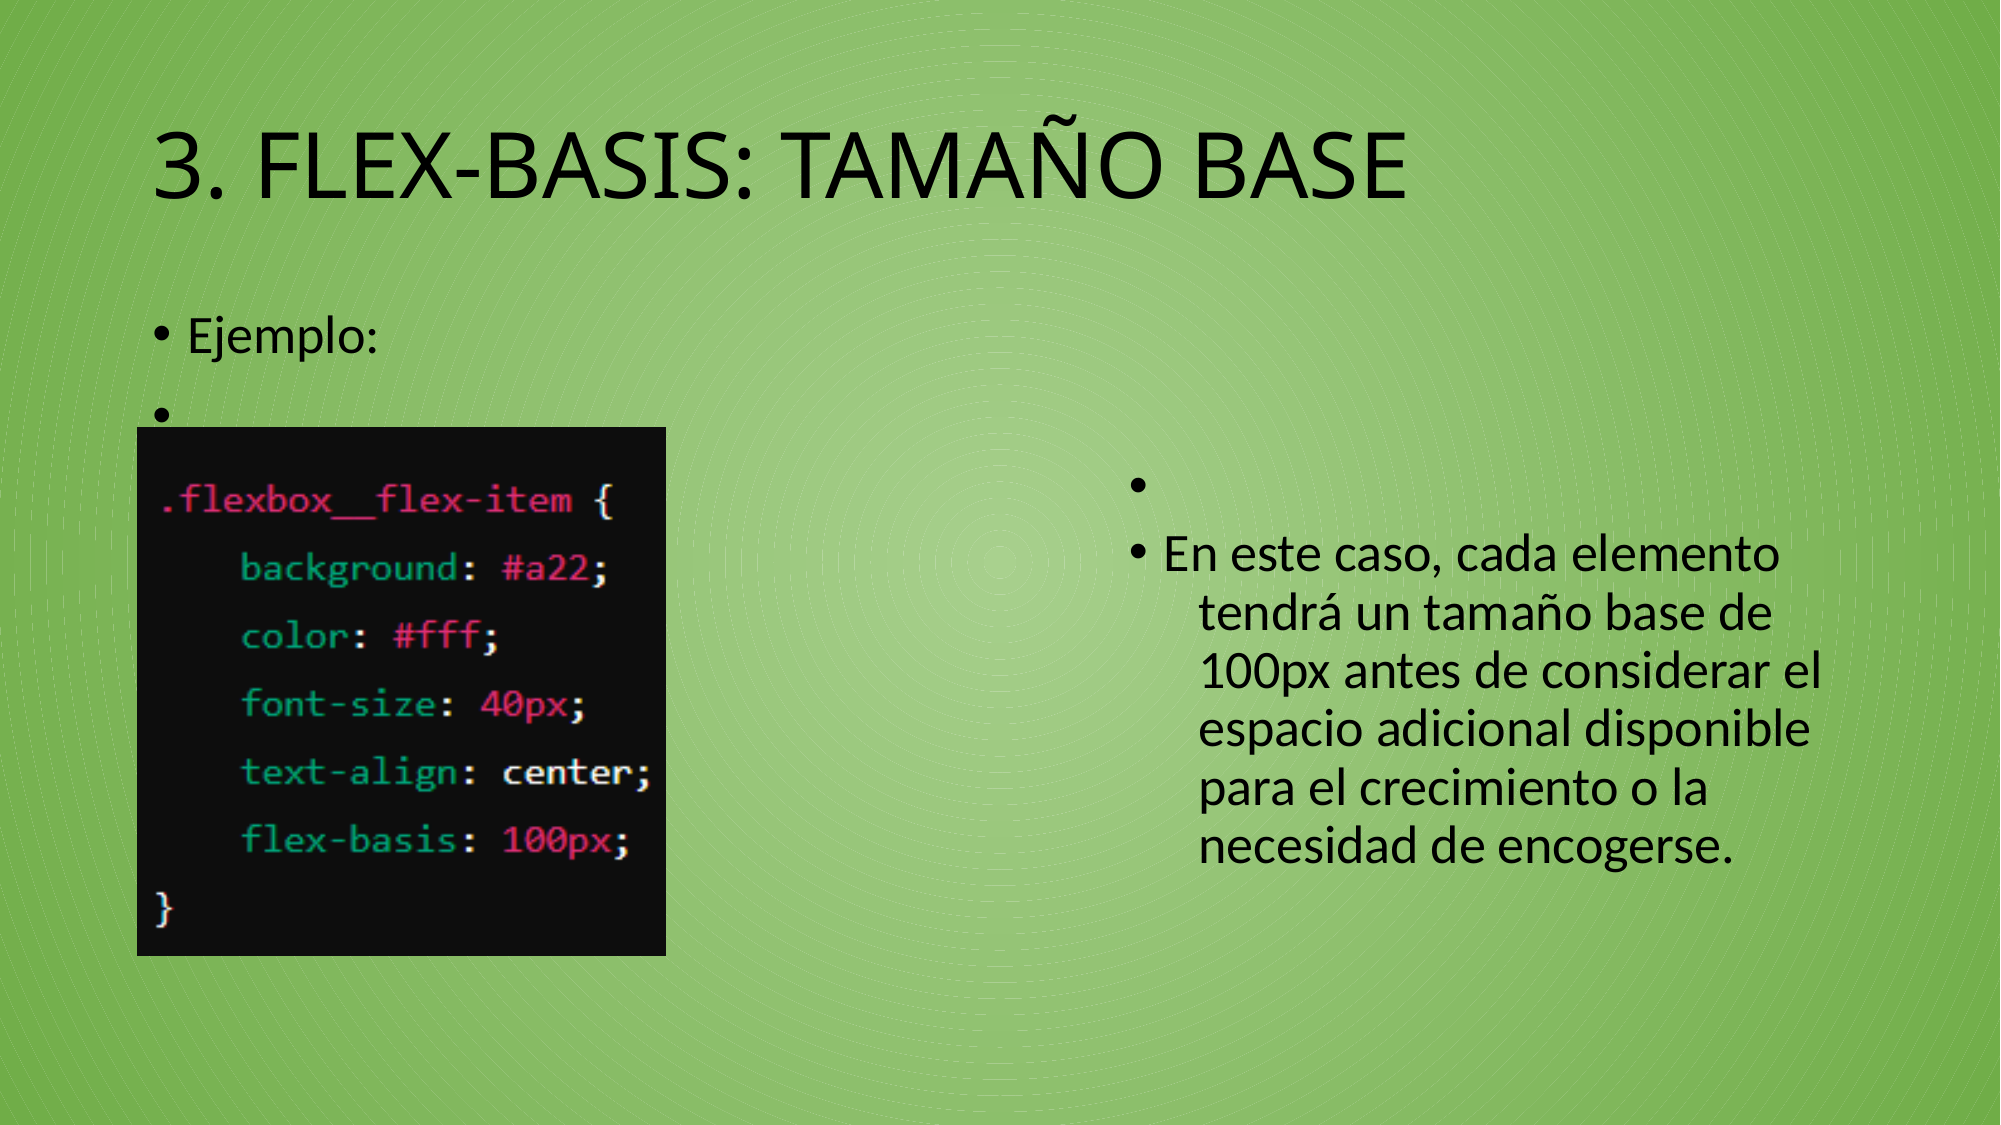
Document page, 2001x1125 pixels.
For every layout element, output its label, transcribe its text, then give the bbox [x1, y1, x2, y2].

picture [137, 427, 666, 956]
title 3. FLEX-BASIS: TAMAÑO BASE [137, 59, 1863, 278]
list Ejemplo: En este caso, cada elemento tendrá un tamaño base de 100px antes de considerar el espacio adicional disponible para el crecimiento o la necesidad de encogerse. [137, 299, 1863, 1014]
